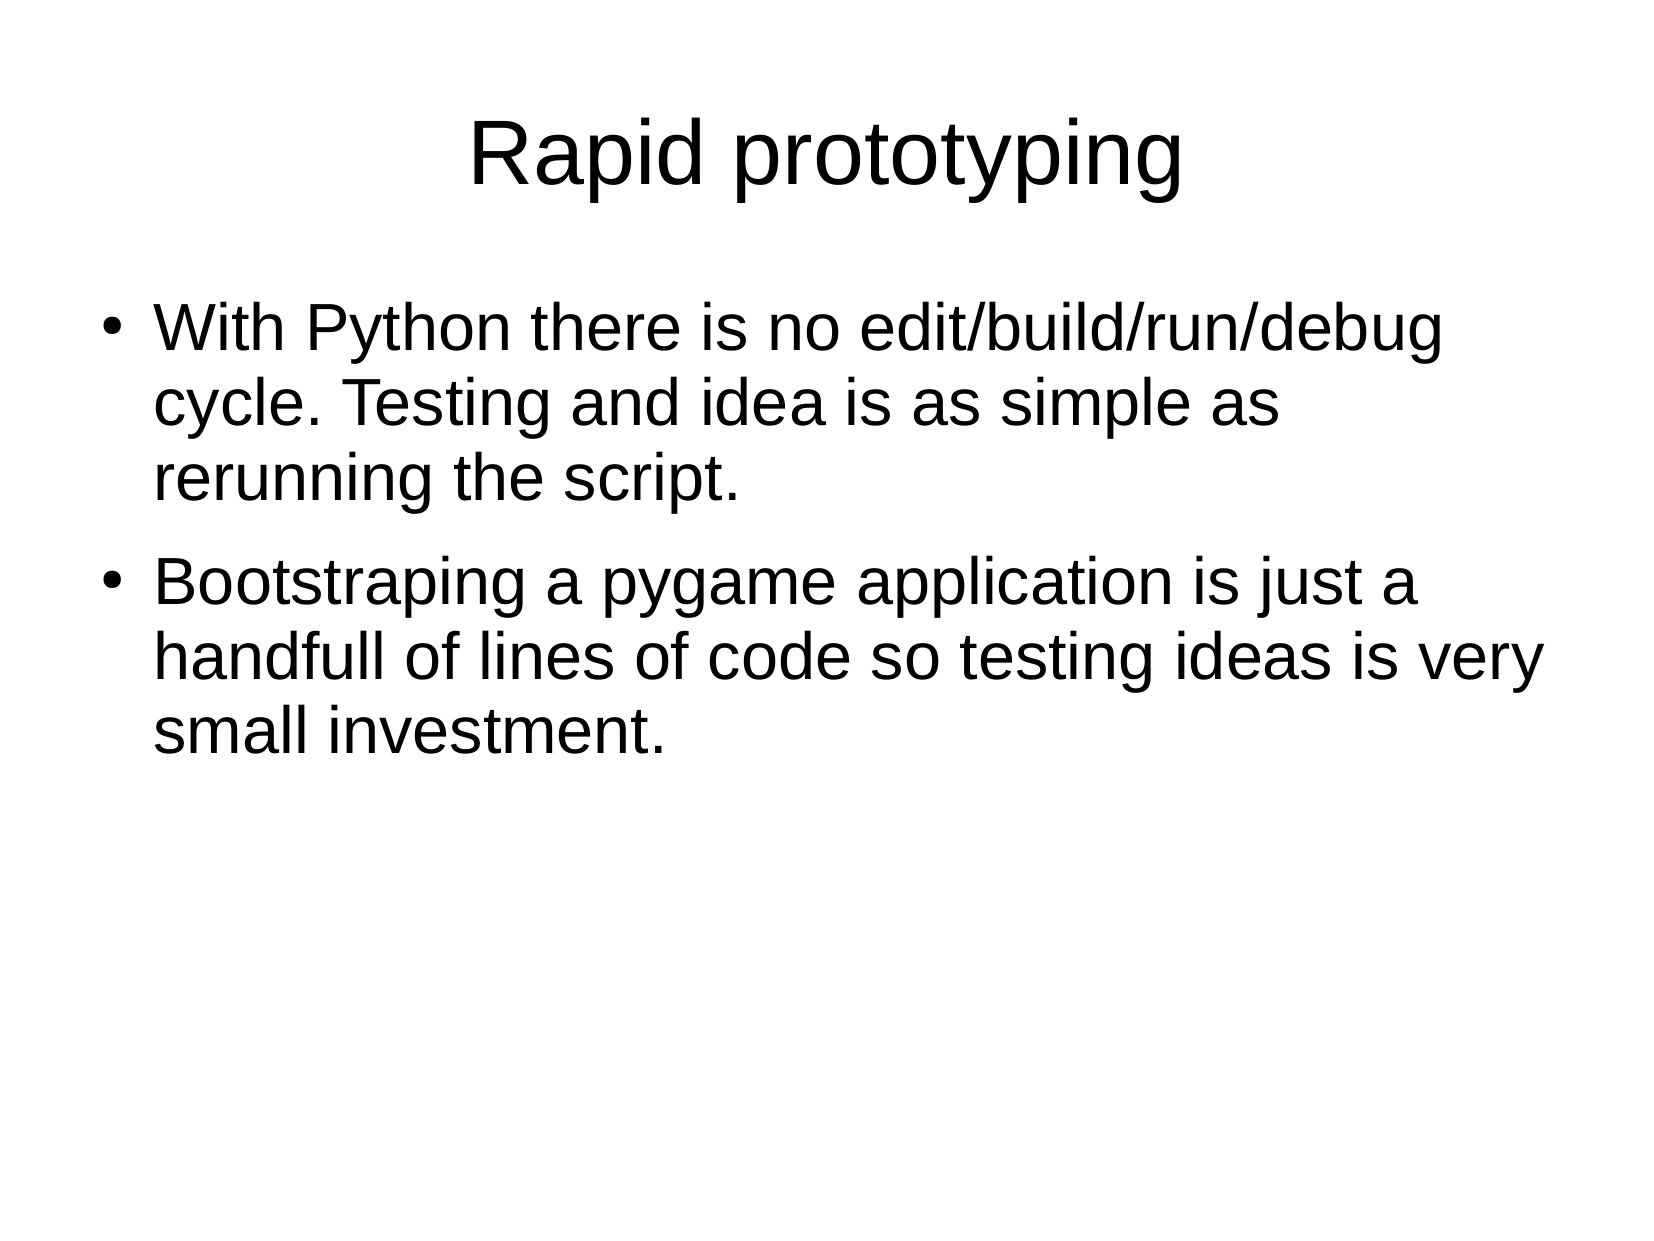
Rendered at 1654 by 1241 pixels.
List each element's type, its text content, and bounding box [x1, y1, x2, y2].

title Rapid prototyping [82, 49, 1571, 257]
list With Python there is no edit/build/run/debug cycle. Testing and idea is as simple as rerunning the script. Bootstraping a pygame application is just a handfull of lines of code so testing ideas is very small investment. [82, 290, 1571, 1010]
